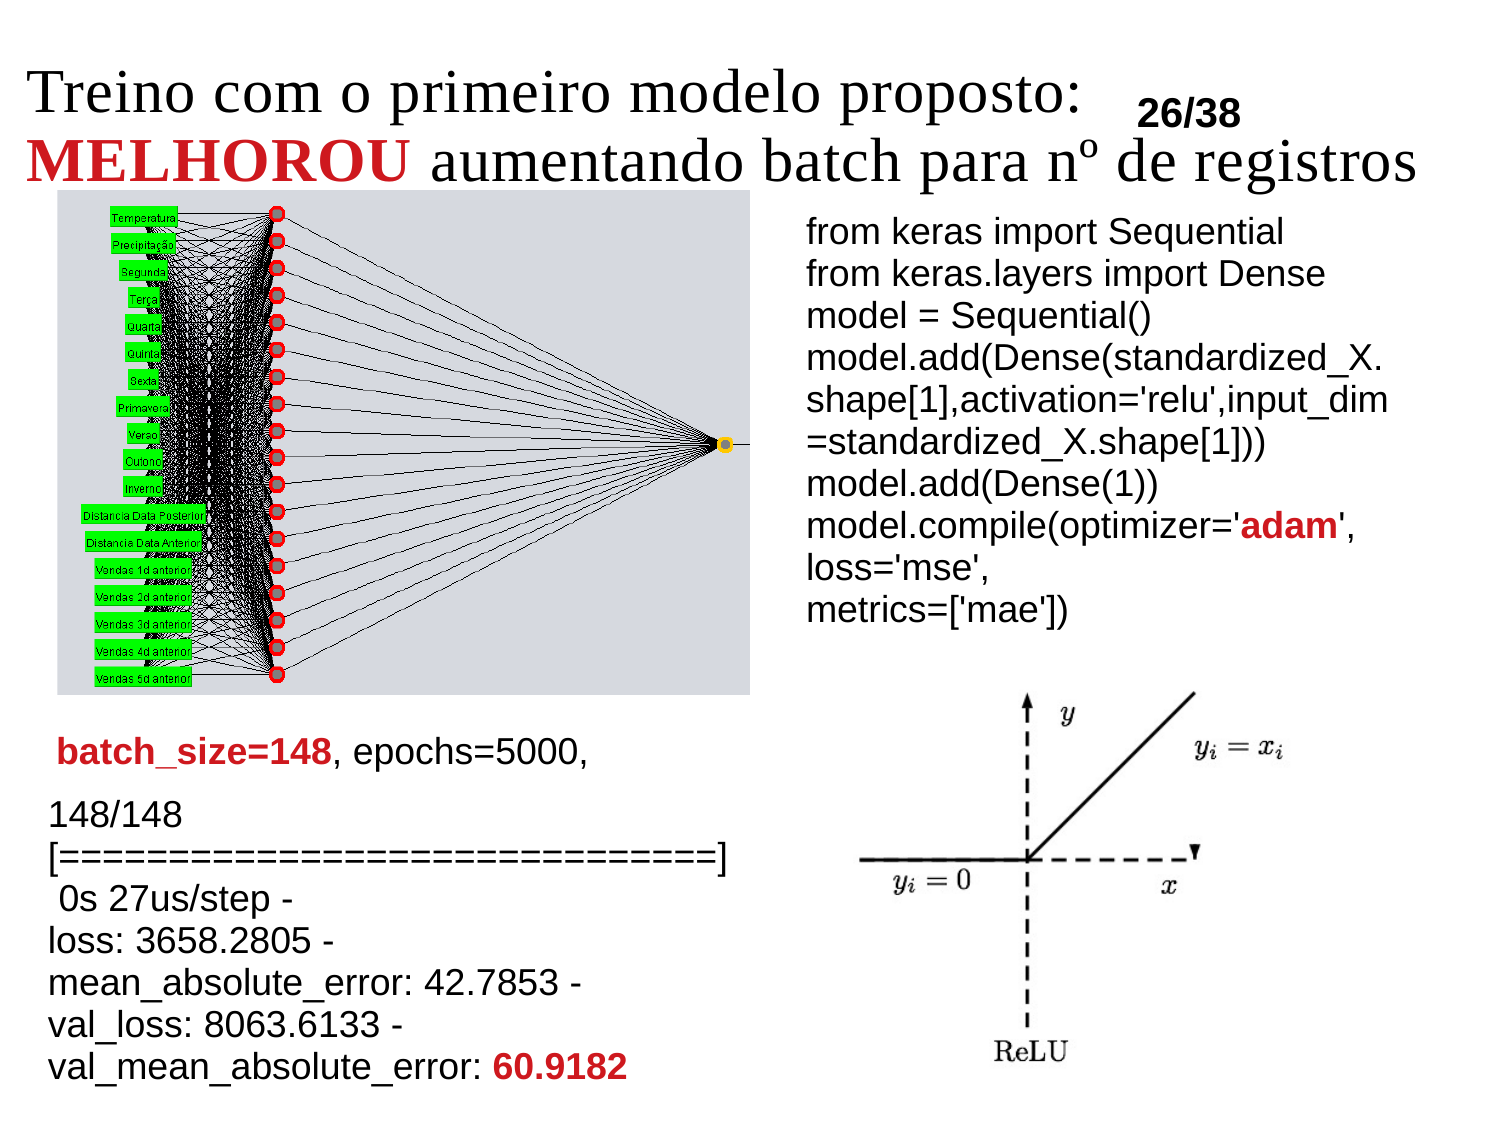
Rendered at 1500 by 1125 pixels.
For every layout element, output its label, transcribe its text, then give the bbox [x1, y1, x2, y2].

text_box Treino com o primeiro modelo proposto: MELHOROU aumentando batch para nº de registros [11, 49, 1489, 272]
text_box 148/148 [==============================] 0s 27us/step - loss: 3658.2805 - mean_absolute_error: 42.7853 - val_loss: 8063.6133 - val_mean_absolute_error: 60.9182 [33, 786, 756, 1096]
text_box 26/38 [1122, 82, 1335, 144]
text_box batch_size=148, epochs=5000, [41, 722, 686, 786]
picture [834, 661, 1323, 1083]
picture [57, 272, 751, 695]
text_box from keras import Sequential from keras.layers import Dense model = Sequential() model.add(Dense(standardized_X.shape[1],activation='relu',input_dim=standardized_X.shape[1])) model.add(Dense(1)) model.compile(optimizer='adam', loss='mse', metrics=['mae']) [791, 272, 1418, 638]
